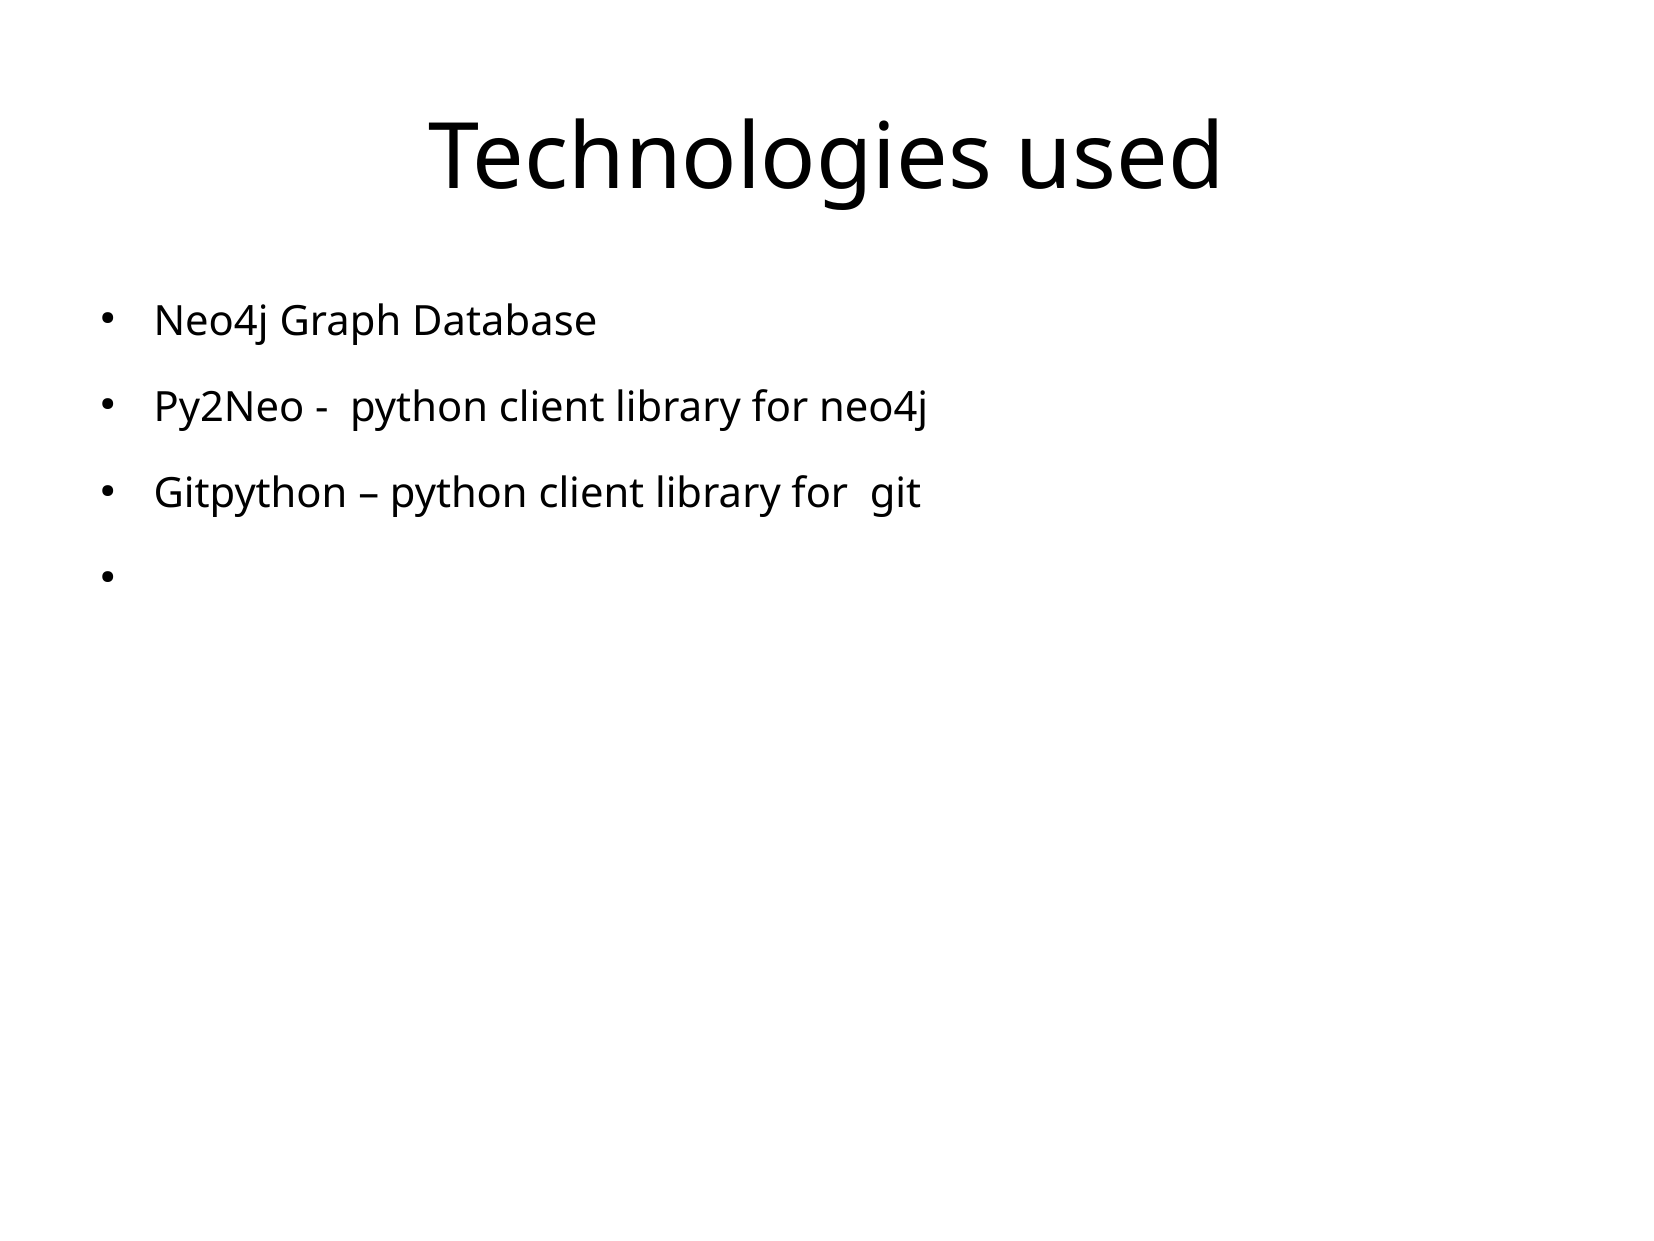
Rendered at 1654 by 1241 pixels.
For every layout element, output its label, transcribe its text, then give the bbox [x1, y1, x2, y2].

title Technologies used [82, 49, 1571, 257]
list Neo4j Graph Database Py2Neo - python client library for neo4j Gitpython – python client library for git [82, 290, 1571, 1010]
